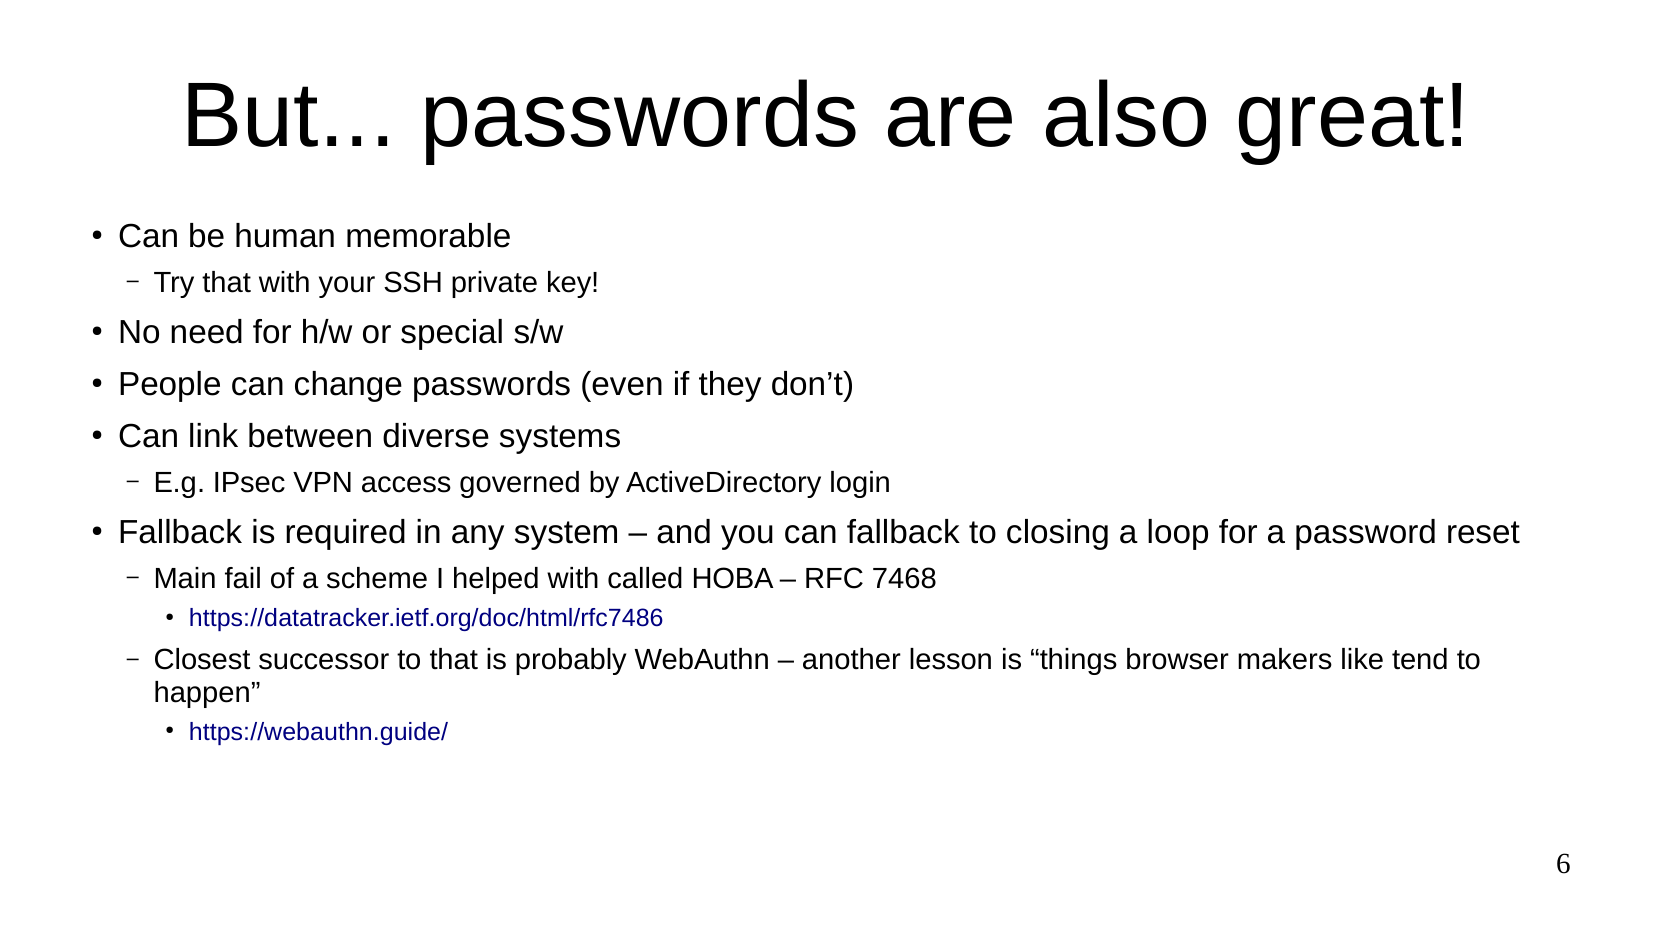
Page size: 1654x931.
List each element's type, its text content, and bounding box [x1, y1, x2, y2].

list Can be human memorable Try that with your SSH private key! No need for h/w or special s/w People can change passwords (even if they don’t) Can link between diverse systems E.g. IPsec VPN access governed by ActiveDirectory login Fallback is required in any system – and you can fallback to closing a loop for a password reset Main fail of a scheme I helped with called HOBA – RFC 7468 https://datatracker.ietf.org/doc/html/rfc7486 Closest successor to that is probably WebAuthn – another lesson is “things browser makers like tend to happen” https://webauthn.guide/ [82, 217, 1571, 758]
title But... passwords are also great! [82, 37, 1571, 193]
